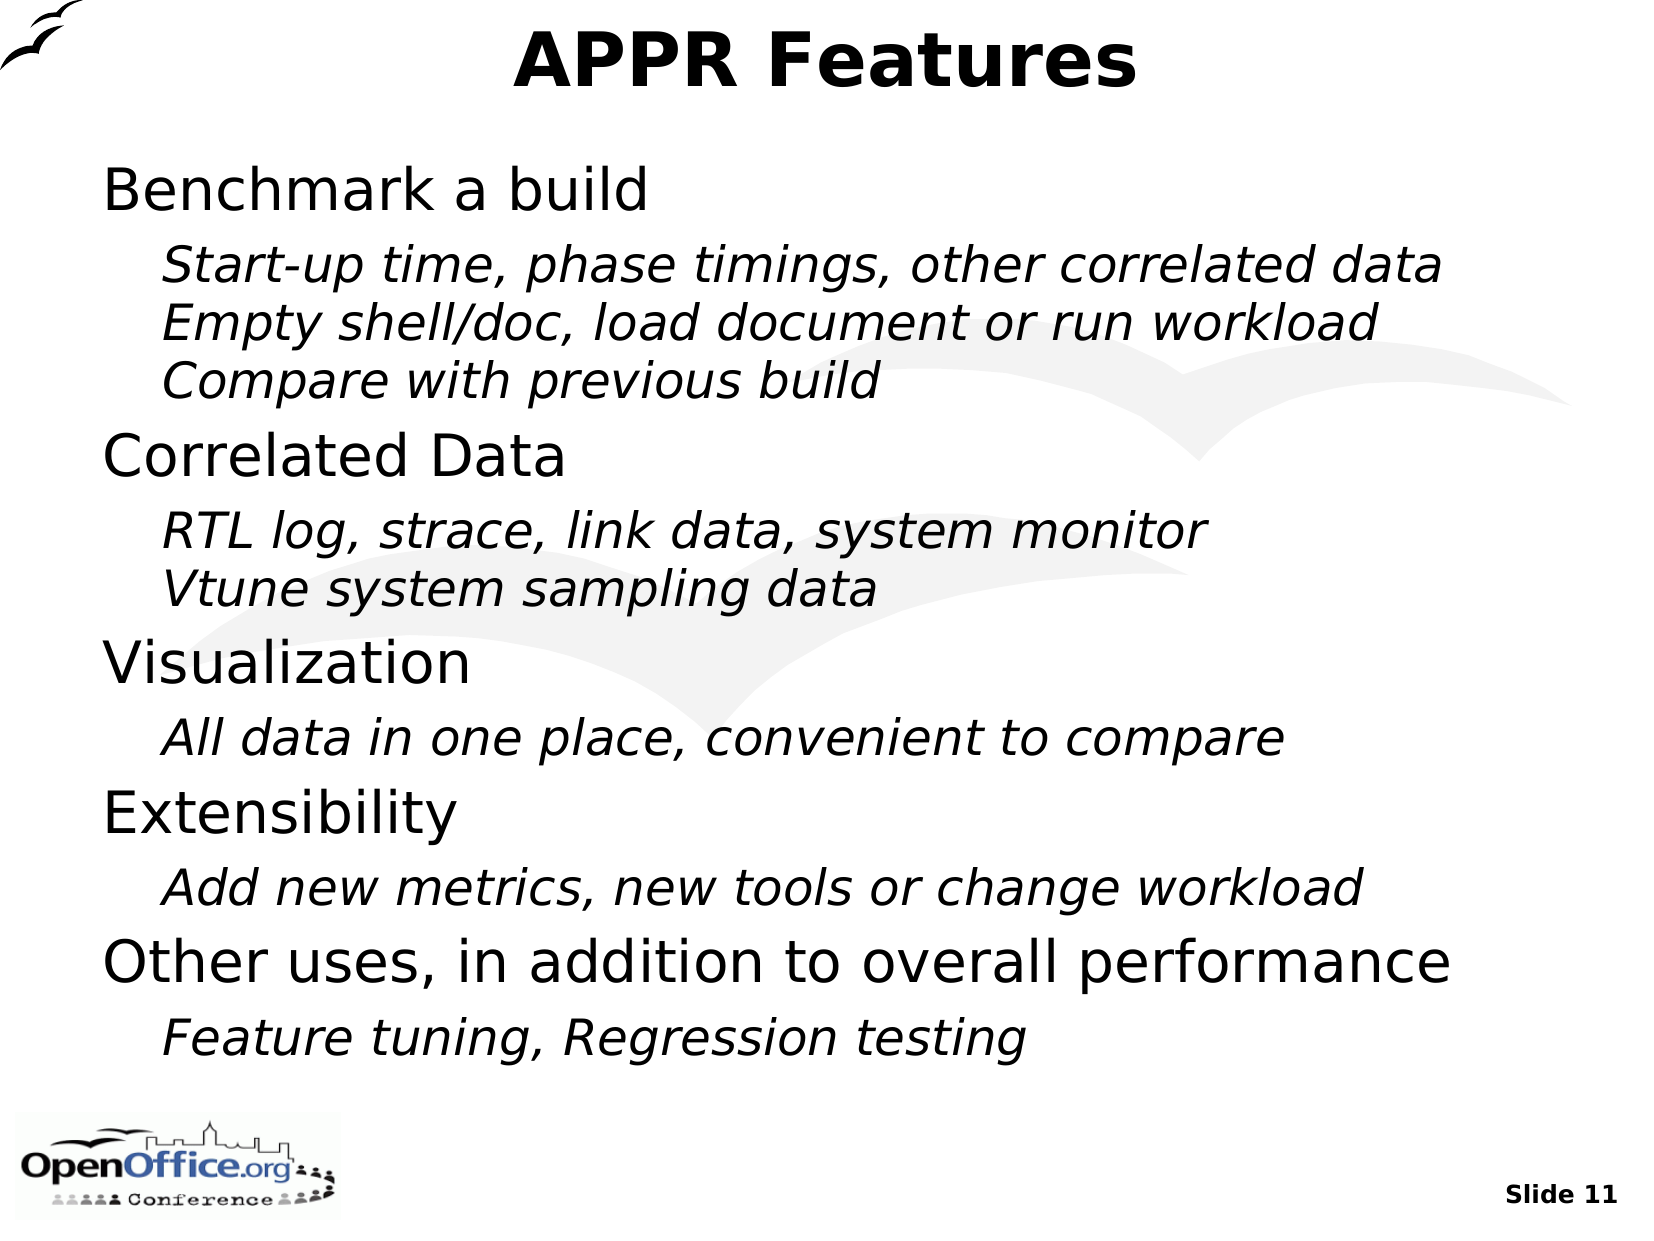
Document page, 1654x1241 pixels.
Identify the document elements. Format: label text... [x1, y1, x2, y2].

list Benchmark a build Start-up time, phase timings, other correlated data Empty shell/doc, load document or run workload Compare with previous build Correlated Data RTL log, strace, link data, system monitor Vtune system sampling data Visualization All data in one place, convenient to compare Extensibility Add new metrics, new tools or change workload Other uses, in addition to overall performance Feature tuning, Regression testing [102, 155, 1529, 1085]
picture [15, 1112, 341, 1220]
title APPR Features [0, 0, 1654, 121]
